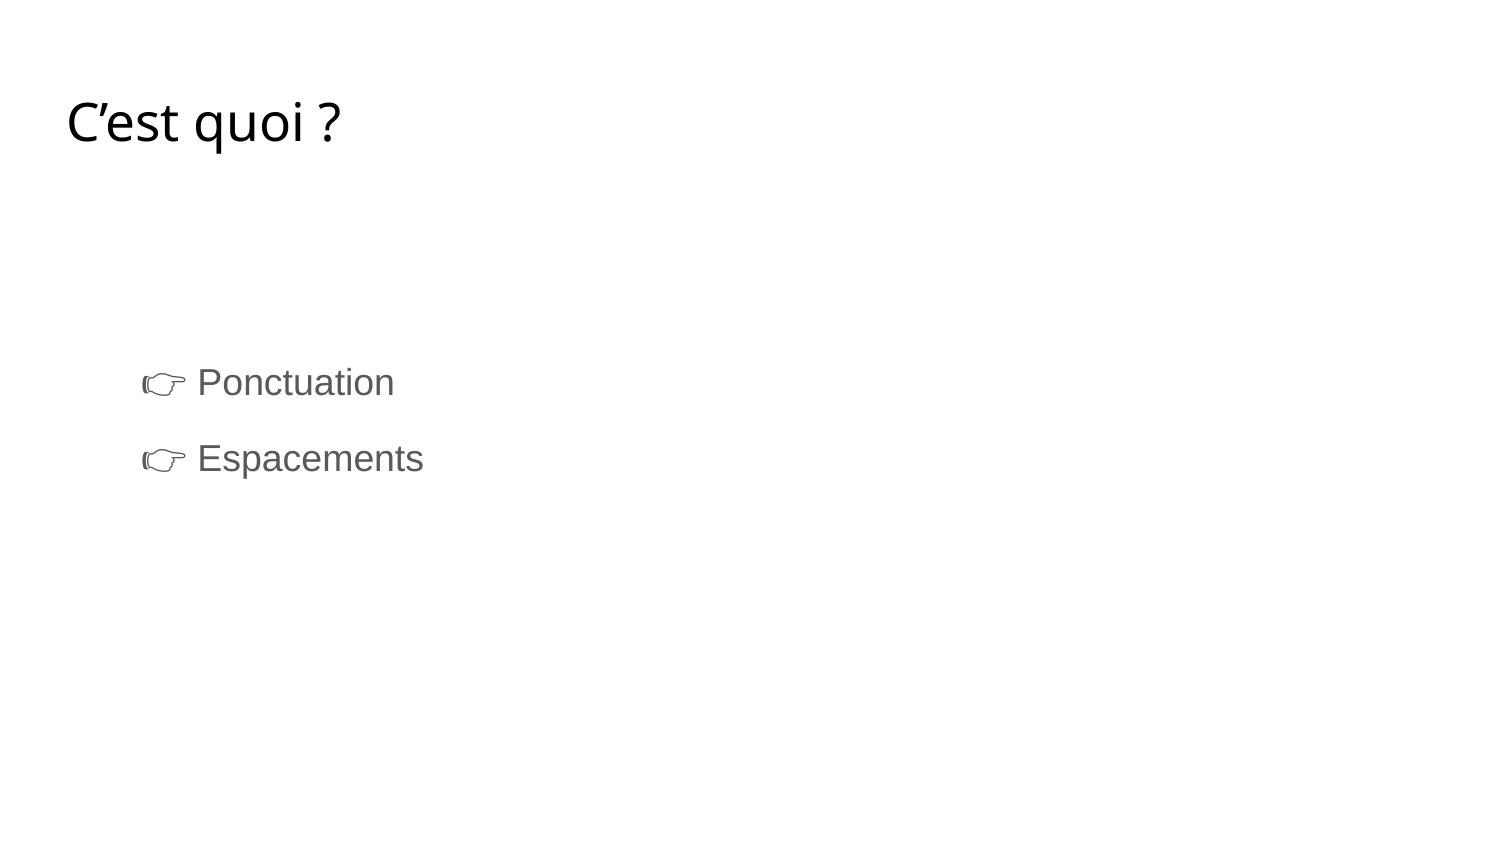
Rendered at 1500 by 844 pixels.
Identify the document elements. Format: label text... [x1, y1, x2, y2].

list 👉 Ponctuation 👉 Espacements [51, 189, 1449, 750]
title C’est quoi ? [51, 72, 1449, 167]
